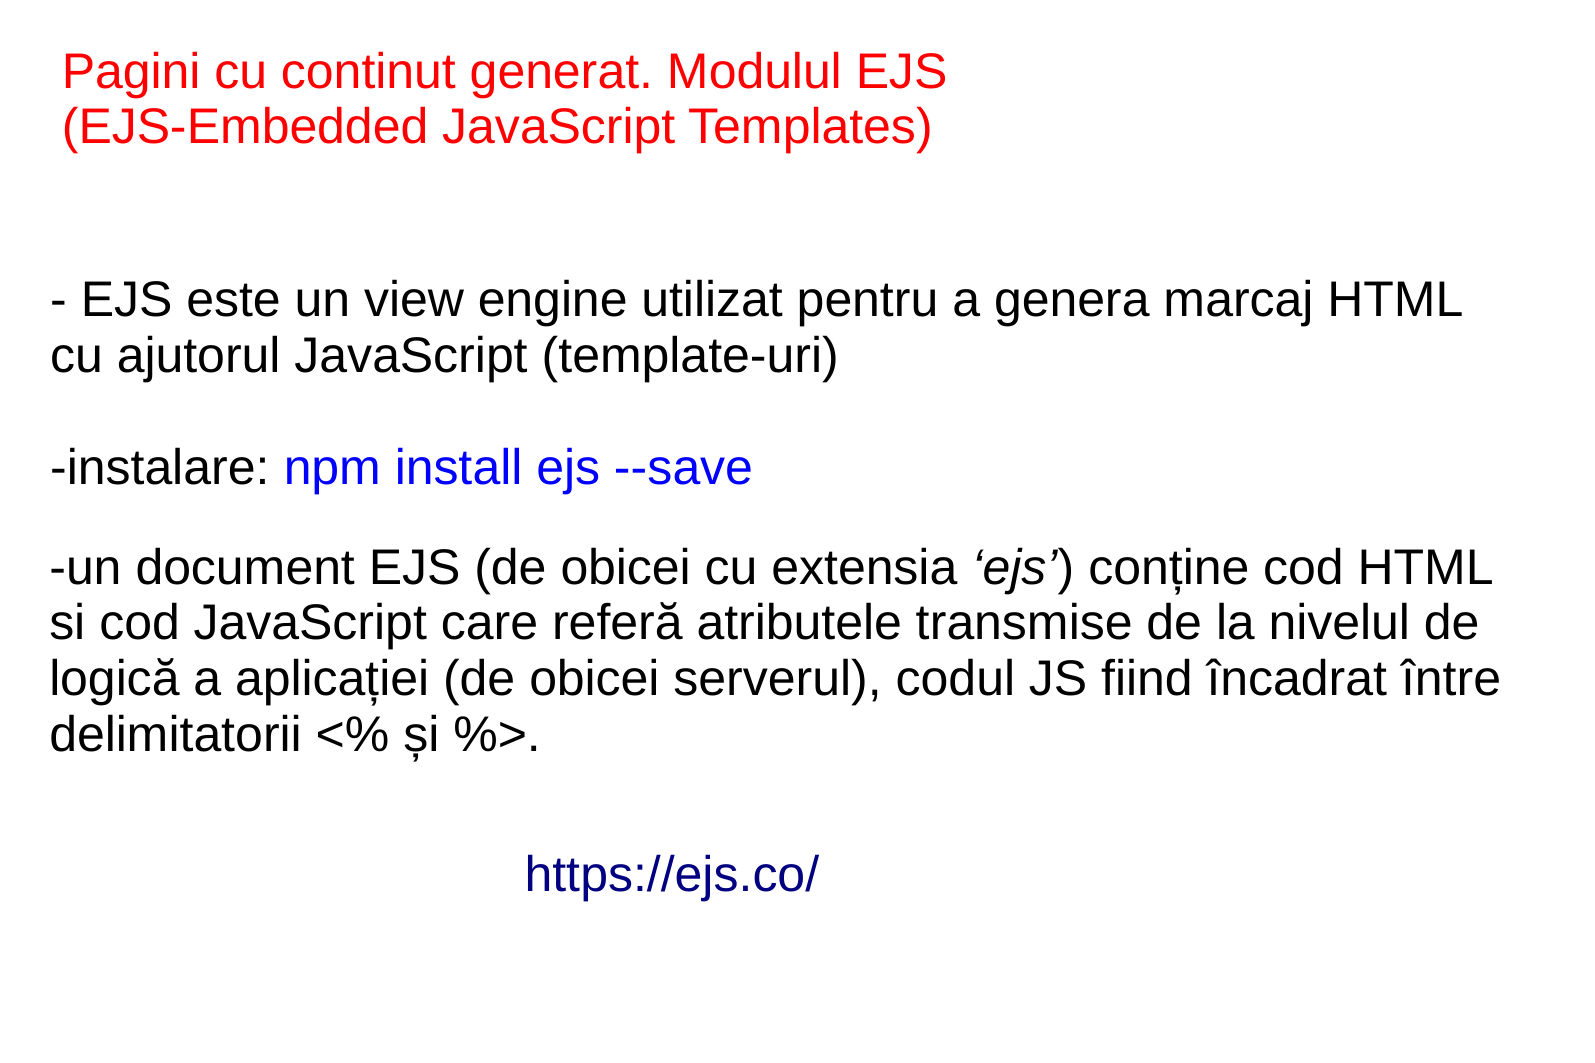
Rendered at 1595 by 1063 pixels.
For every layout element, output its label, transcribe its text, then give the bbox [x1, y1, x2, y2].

text_box https://ejs.co/ [509, 838, 910, 910]
text_box -un document EJS (de obicei cu extensia ‘ejs’) conține cod HTML si cod JavaScript care referă atributele transmise de la nivelul de logică a aplicației (de obicei serverul), codul JS fiind încadrat între delimitatorii <% și %>. [34, 531, 1524, 871]
text_box - EJS este un view engine utilizat pentru a genera marcaj HTML cu ajutorul JavaScript (template-uri) -instalare: npm install ejs --save [35, 264, 1542, 614]
text_box Pagini cu continut generat. Modulul EJS (EJS-Embedded JavaScript Templates) [47, 35, 1138, 162]
